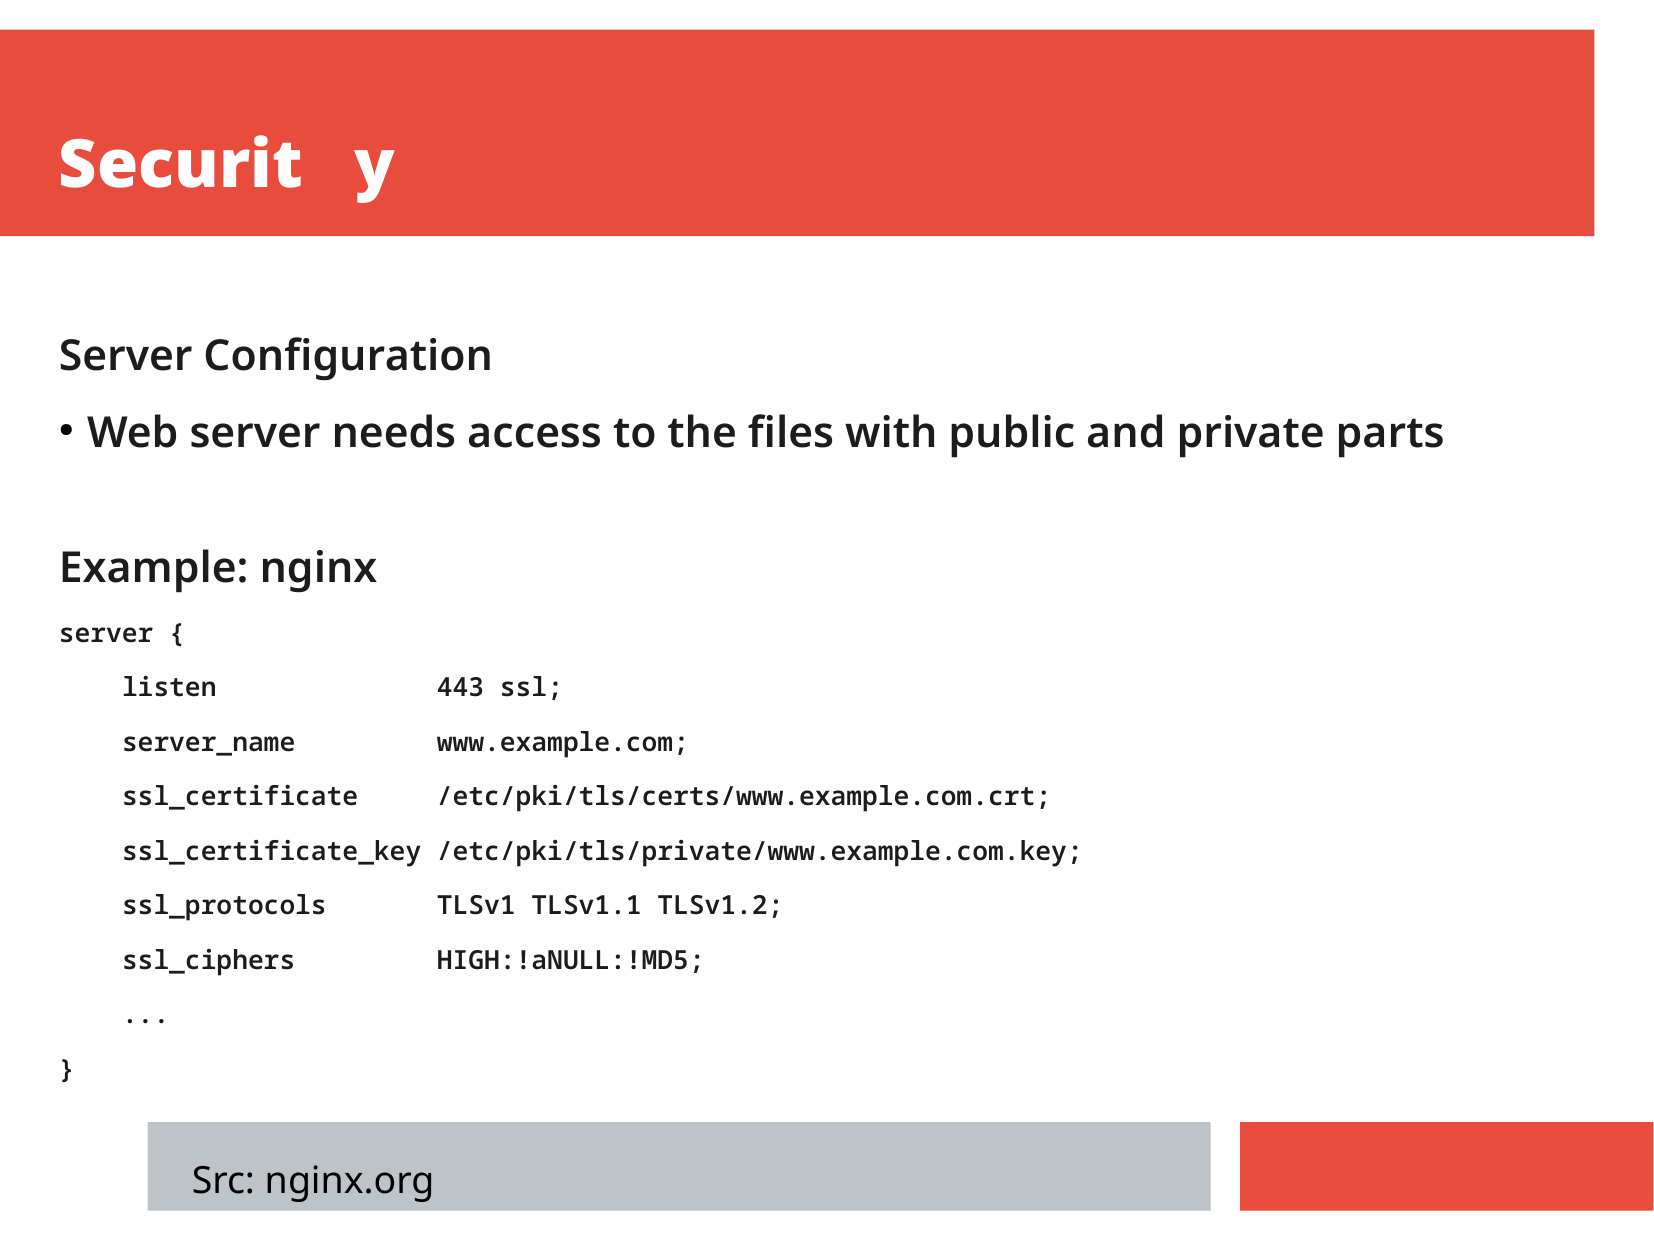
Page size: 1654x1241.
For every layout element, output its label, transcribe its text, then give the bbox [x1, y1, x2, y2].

list Server Configuration Web server needs access to the files with public and private parts Example: nginx server { listen 443 ssl; server_name www.example.com; ssl_certificate /etc/pki/tls/certs/www.example.com.crt; ssl_certificate_key /etc/pki/tls/private/www.example.com.key; ssl_protocols TLSv1 TLSv1.1 TLSv1.2; ssl_ciphers HIGH:!aNULL:!MD5; ... } [59, 324, 1565, 1093]
text_box Src: nginx.org [177, 1145, 421, 1208]
title Securit y [59, 59, 1595, 207]
